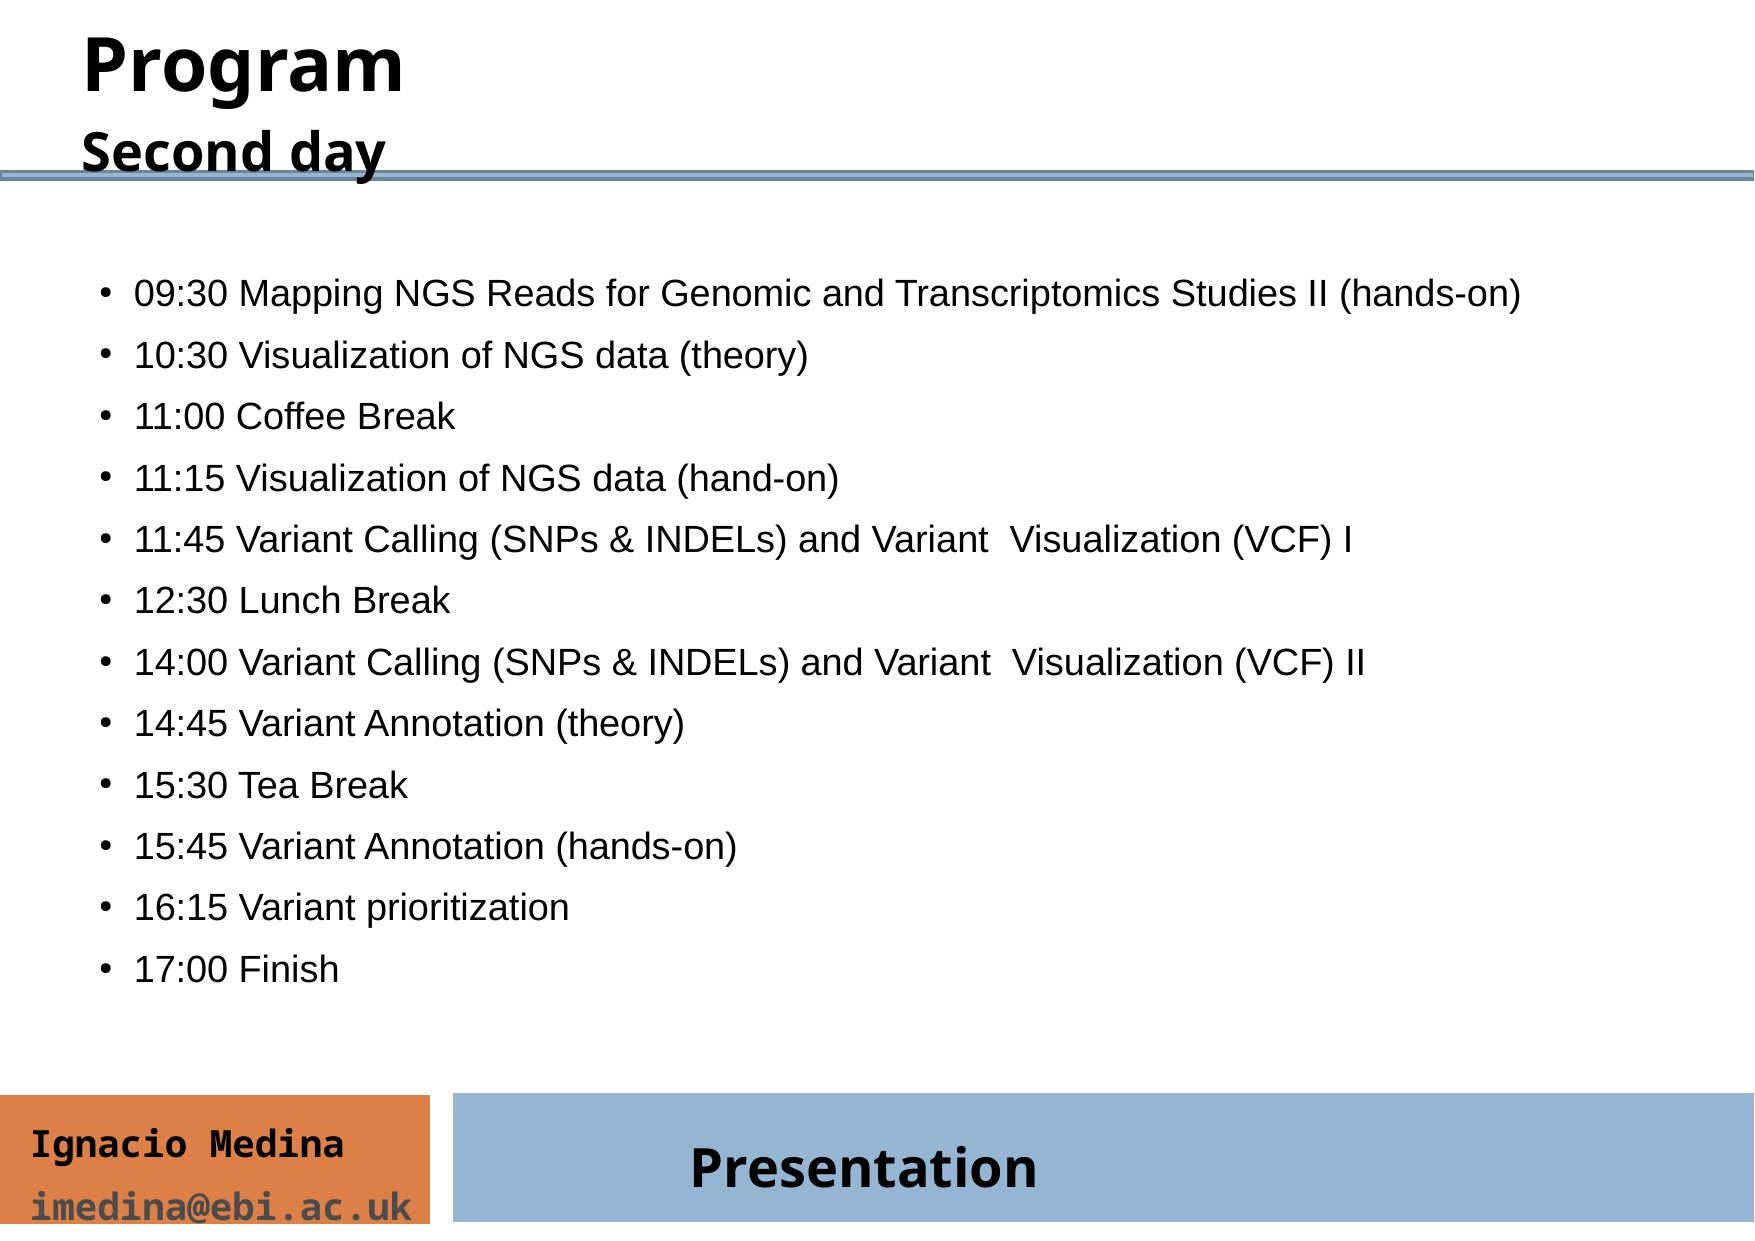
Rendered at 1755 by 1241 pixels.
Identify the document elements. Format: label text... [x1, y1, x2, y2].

text_box Presentation [675, 1122, 1726, 1201]
text_box Ignacio Medina imedina@ebi.ac.uk [15, 1110, 436, 1224]
list 09:30 Mapping NGS Reads for Genomic and Transcriptomics Studies II (hands-on) 10:30 Visualization of NGS data (theory) 11:00 Coffee Break 11:15 Visualization of NGS data (hand-on) 11:45 Variant Calling (SNPs & INDELs) and Variant Visualization (VCF) I 12:30 Lunch Break 14:00 Variant Calling (SNPs & INDELs) and Variant Visualization (VCF) II 14:45 Variant Annotation (theory) 15:30 Tea Break 15:45 Variant Annotation (hands-on) 16:15 Variant prioritization 17:00 Finish [87, 272, 1632, 992]
text_box Program Second day [67, 3, 1688, 169]
text_box [371, 171, 1754, 179]
text_box [0, 171, 367, 179]
